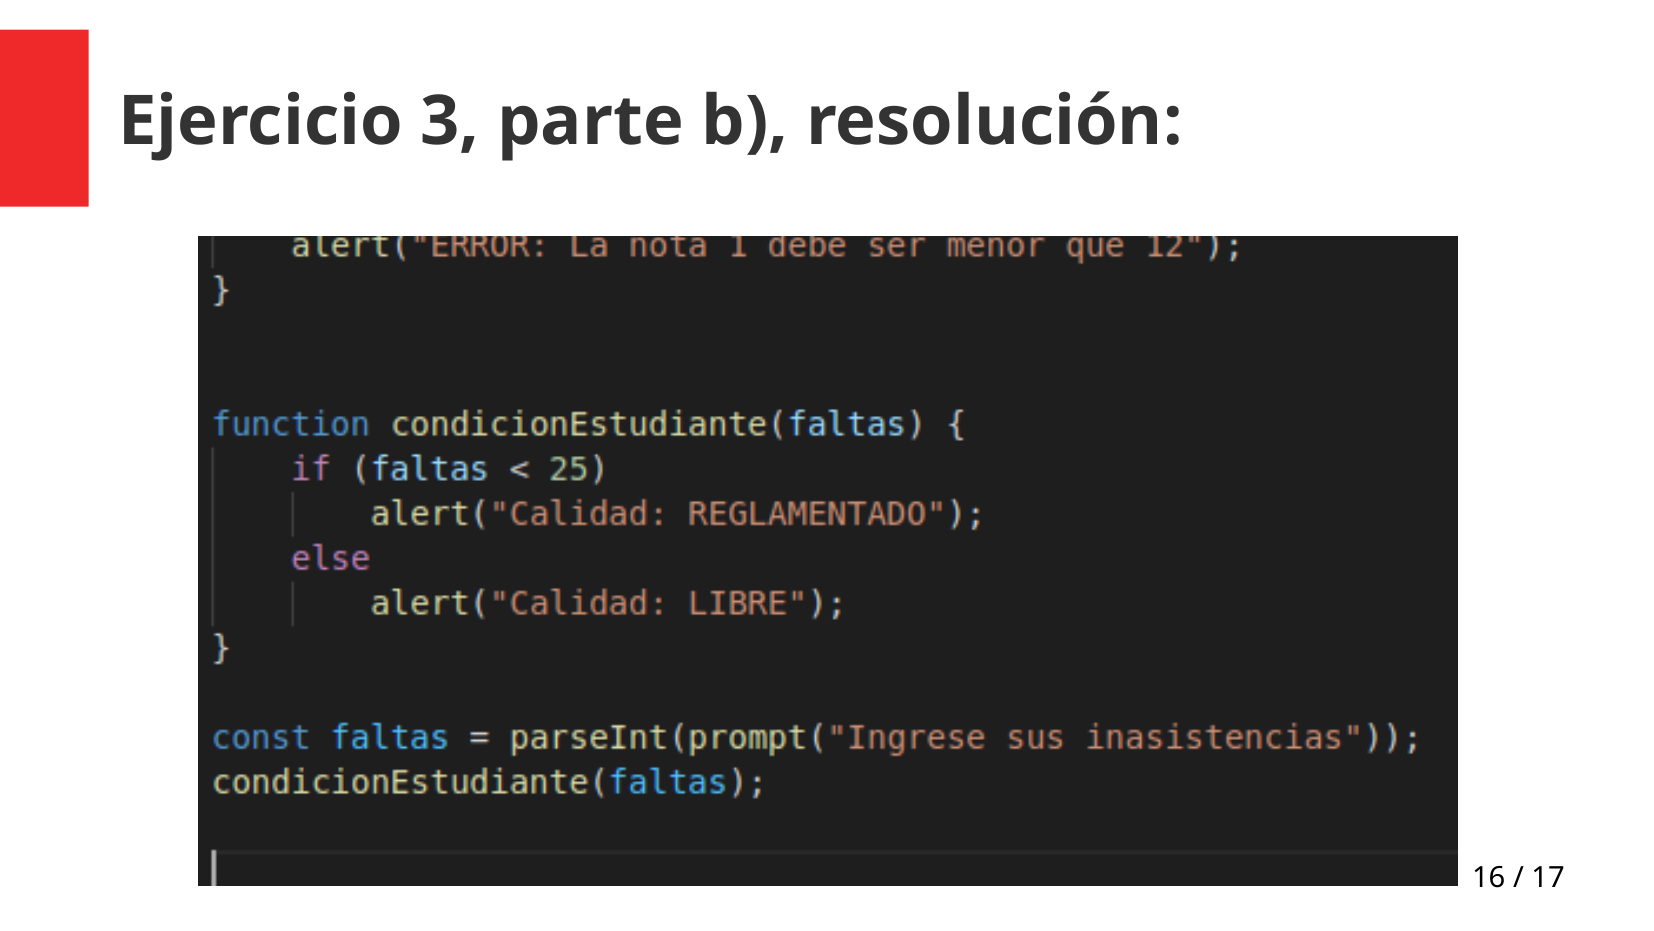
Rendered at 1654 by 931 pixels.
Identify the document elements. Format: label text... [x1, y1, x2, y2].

picture [198, 236, 1458, 886]
title Ejercicio 3, parte b), resolución: [118, 29, 1595, 207]
